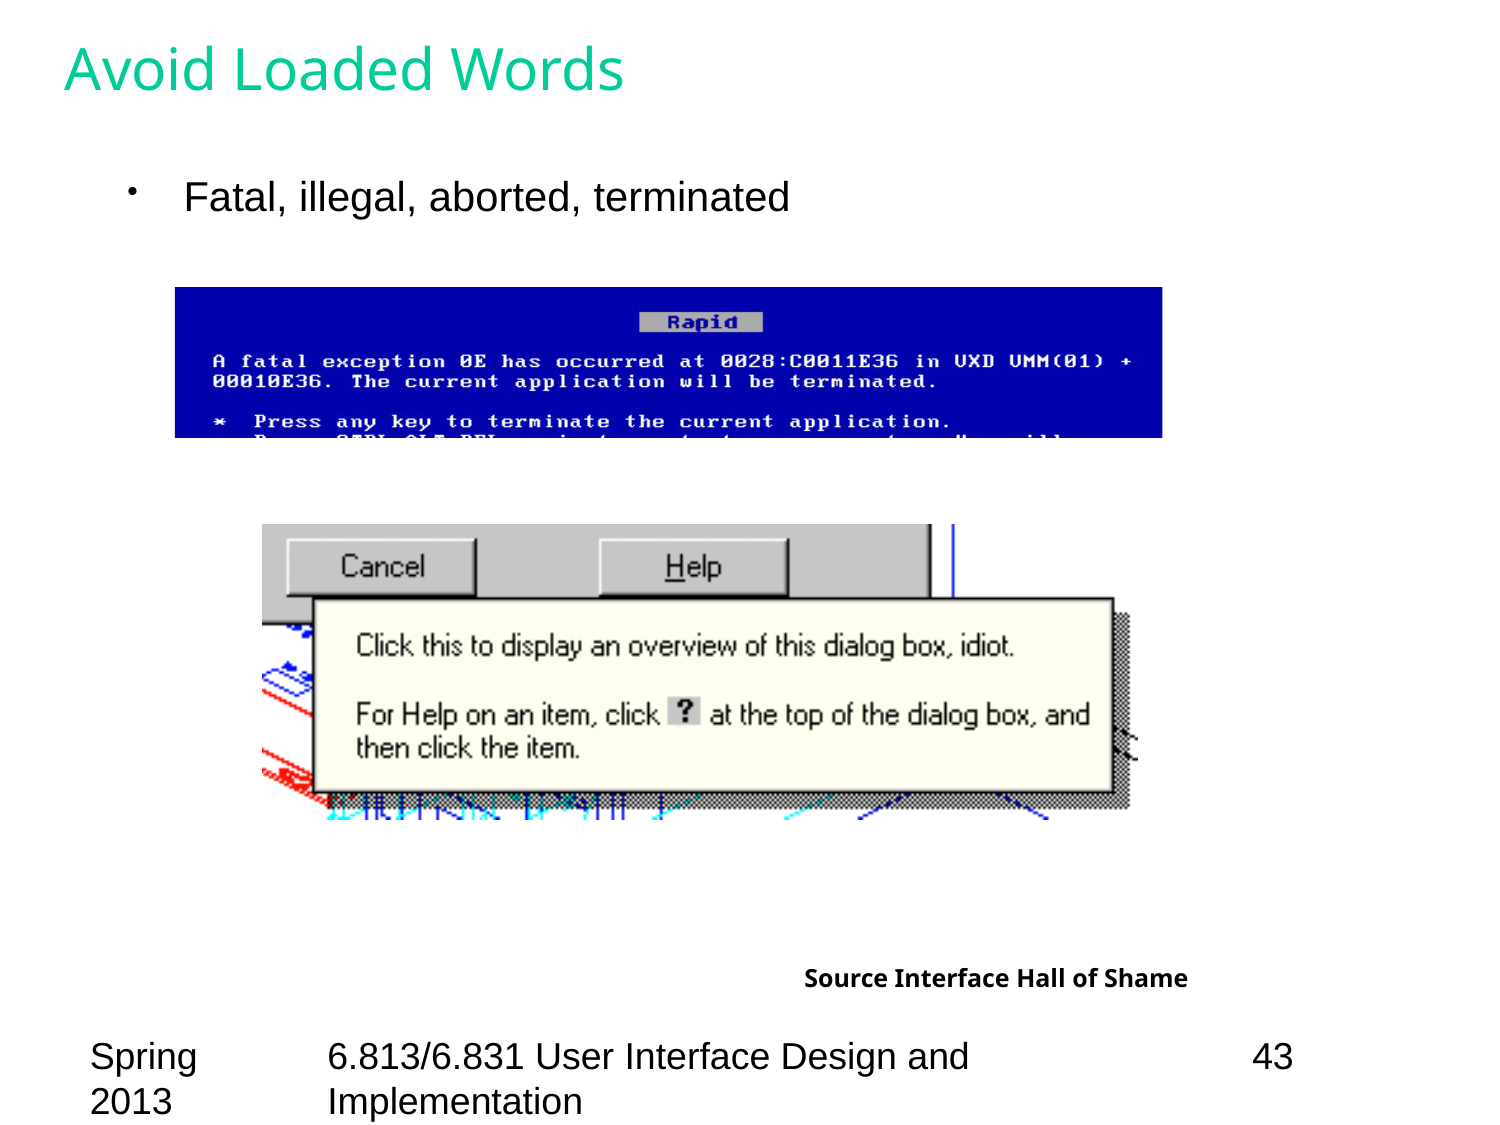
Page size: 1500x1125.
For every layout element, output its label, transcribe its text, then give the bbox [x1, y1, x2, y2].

text_box Source Interface Hall of Shame [789, 954, 1204, 1000]
title Avoid Loaded Words [50, 24, 1438, 150]
picture [174, 287, 1163, 438]
picture [262, 524, 1138, 820]
slide_number <number> [1237, 1024, 1425, 1103]
list Fatal, illegal, aborted, terminated [112, 162, 1388, 1000]
slide_number Spring 2013 [75, 1024, 300, 1103]
footer 6.813/6.831 User Interface Design and Implementation [312, 1024, 1225, 1103]
